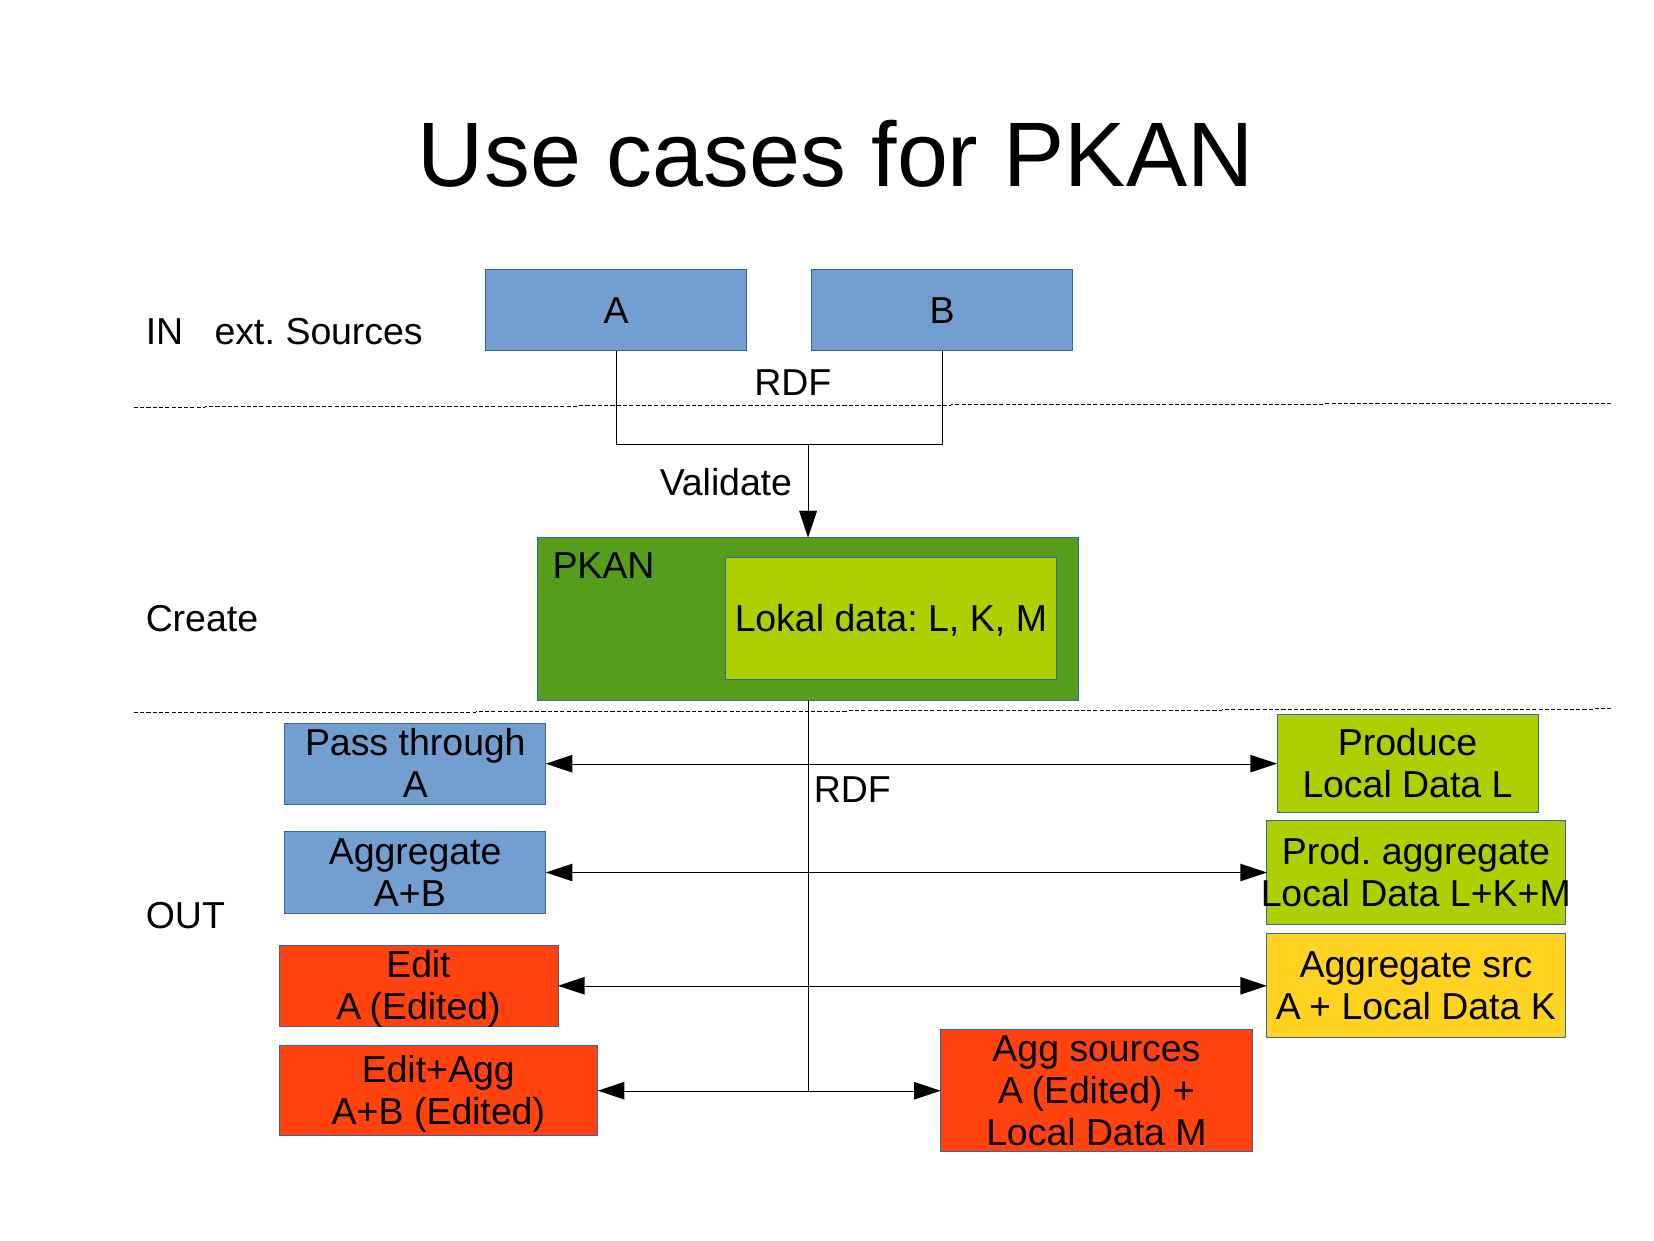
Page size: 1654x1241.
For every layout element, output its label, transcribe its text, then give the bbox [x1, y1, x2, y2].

text_box OUT [131, 886, 241, 944]
text_box Aggregate A+B [284, 831, 546, 914]
text_box RDF [739, 353, 847, 411]
text_box Prod. aggregate Local Data L+K+M [1266, 820, 1566, 925]
text_box Agg sources A (Edited) + Local Data M [940, 1029, 1253, 1152]
text_box Produce Local Data L [1277, 714, 1539, 813]
text_box Edit A (Edited) [279, 945, 559, 1027]
text_box B [811, 269, 1073, 351]
text_box RDF [799, 761, 906, 819]
text_box Pass through A [284, 723, 546, 805]
text_box Edit+Agg A+B (Edited) [279, 1045, 598, 1136]
text_box Lokal data: L, K, M [725, 557, 1057, 680]
text_box Aggregate src A + Local Data K [1266, 933, 1566, 1038]
text_box PKAN [537, 537, 1079, 701]
title Use cases for PKAN [151, 73, 1521, 237]
text_box Validate [645, 454, 807, 512]
text_box A [485, 269, 747, 351]
text_box IN ext. Sources [131, 302, 439, 360]
text_box Create [131, 590, 274, 647]
